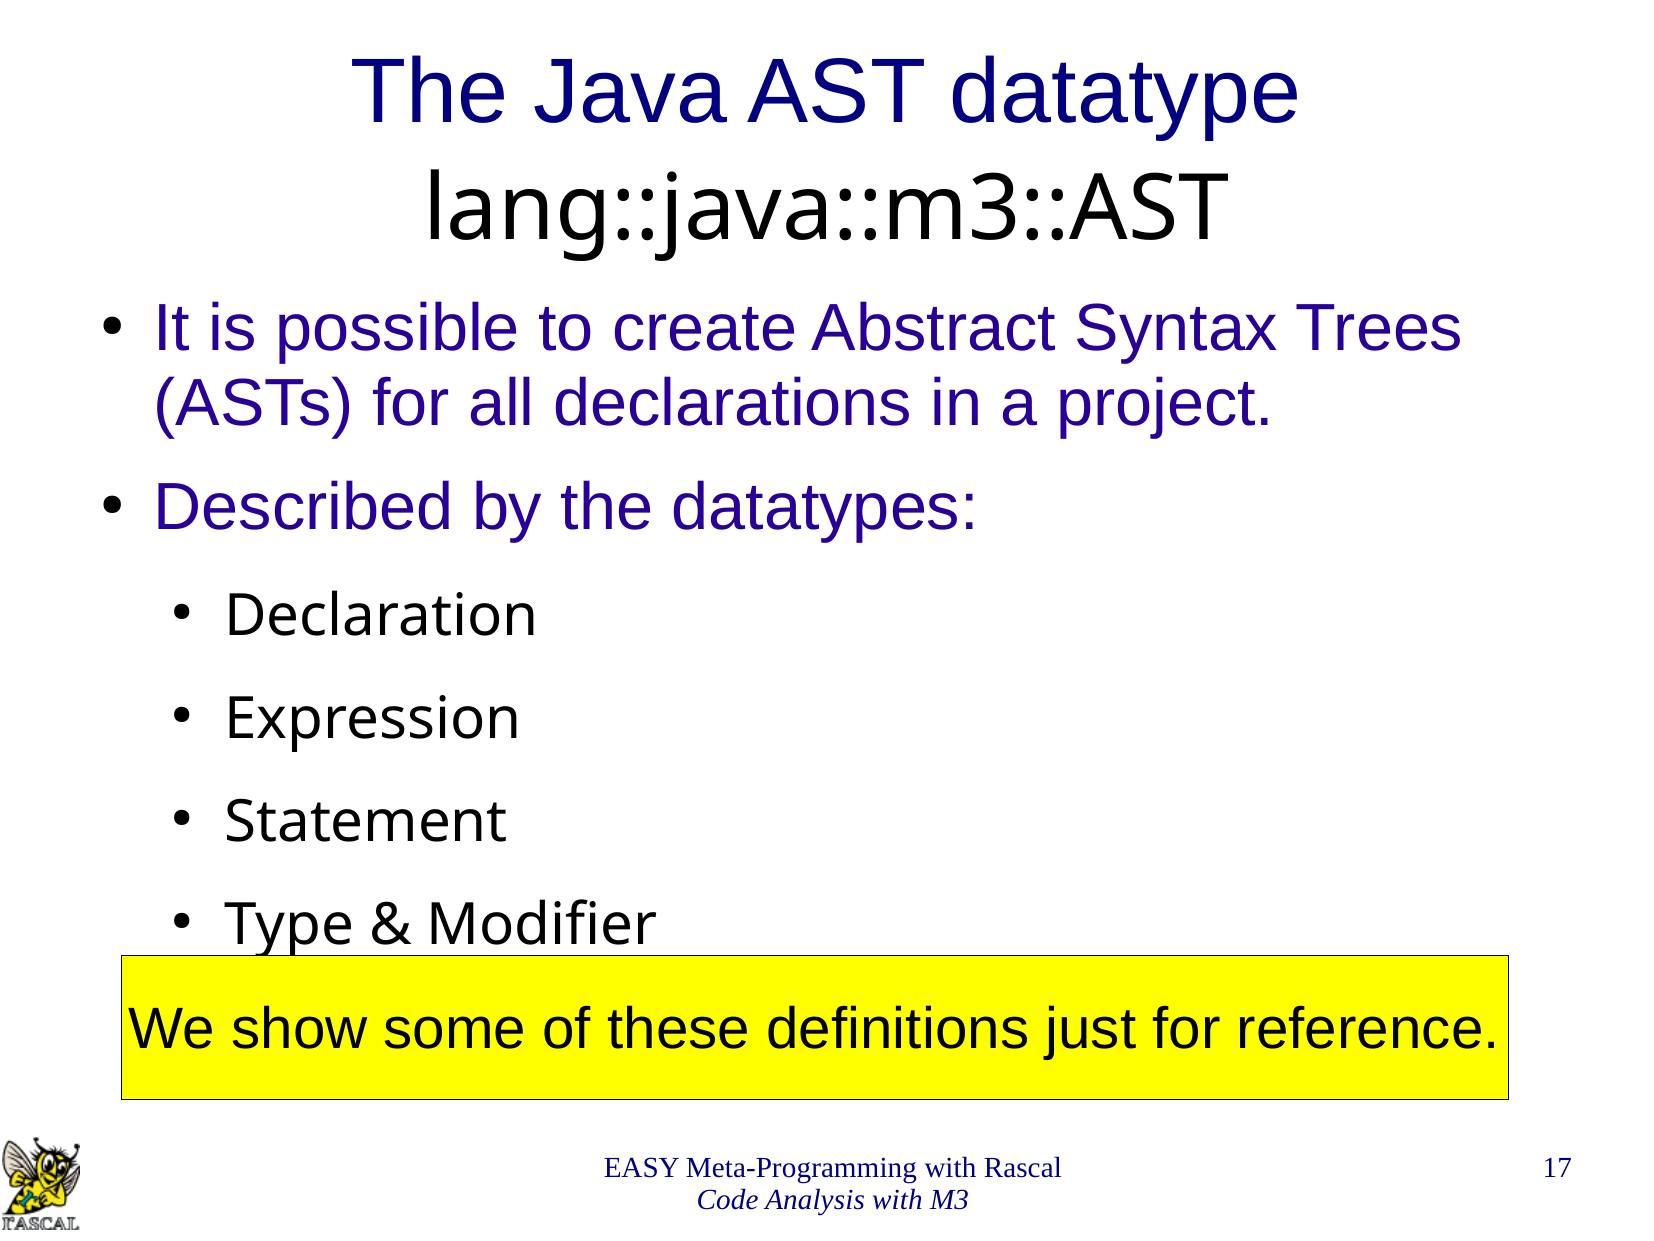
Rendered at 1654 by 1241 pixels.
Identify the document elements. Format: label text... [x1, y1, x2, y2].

title The Java AST datatype lang::java::m3::AST [82, 44, 1571, 262]
list It is possible to create Abstract Syntax Trees (ASTs) for all declarations in a project. Described by the datatypes: Declaration Expression Statement Type & Modifier [82, 290, 1571, 1010]
picture [1, 1137, 80, 1230]
text_box We show some of these definitions just for reference. [121, 955, 1509, 1100]
